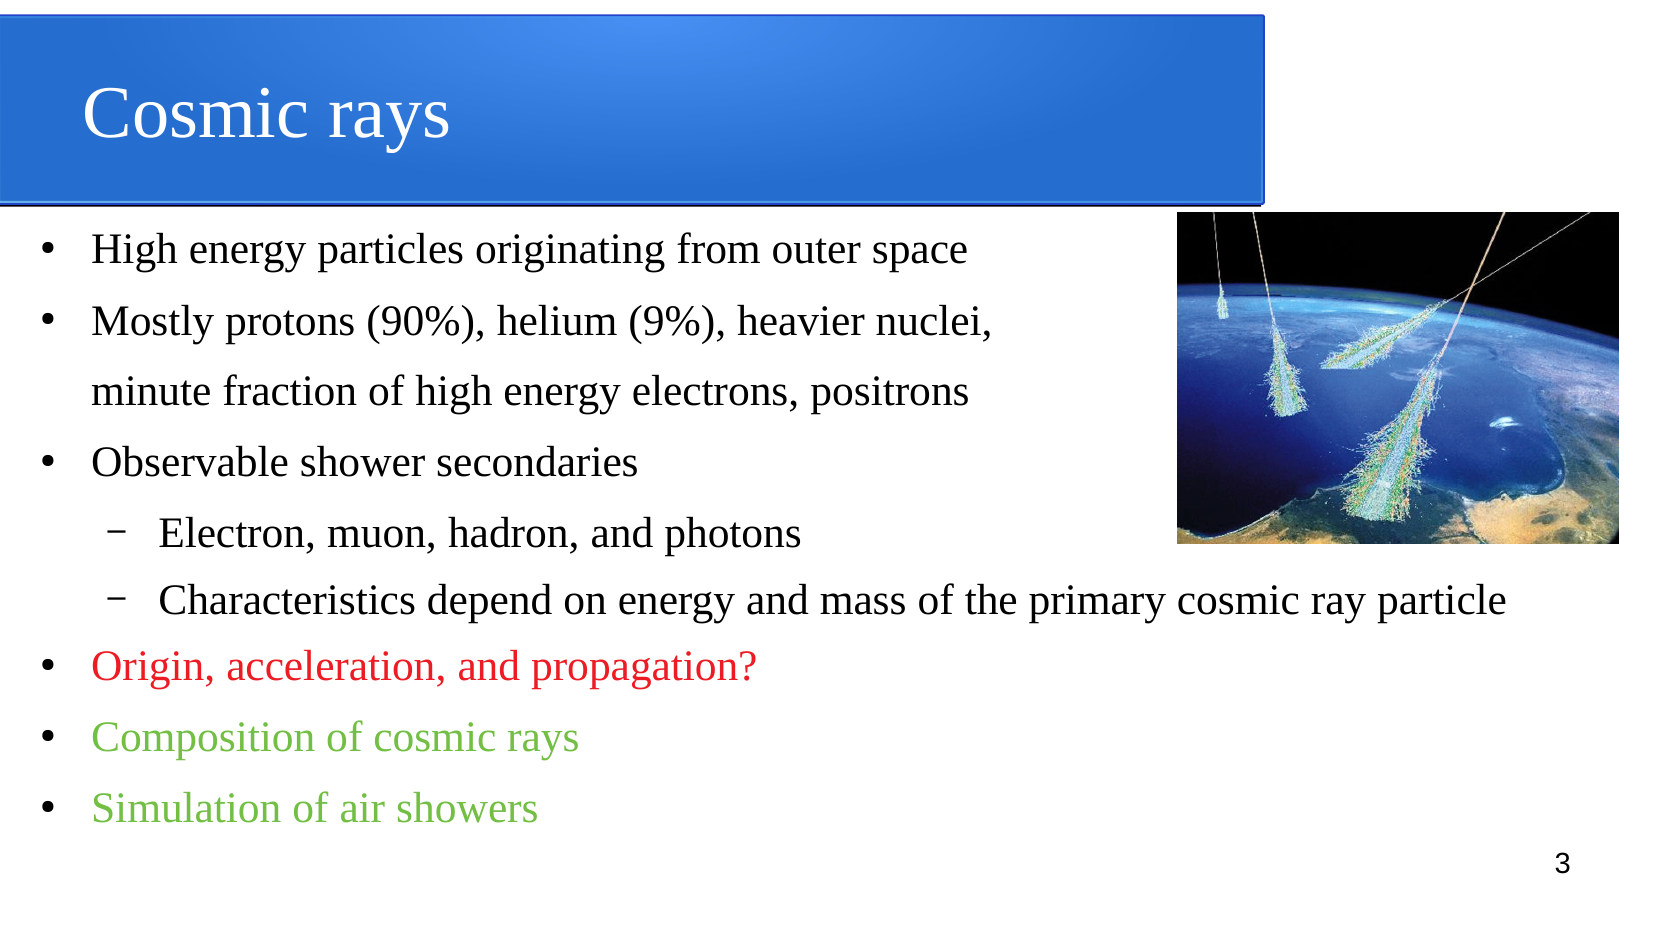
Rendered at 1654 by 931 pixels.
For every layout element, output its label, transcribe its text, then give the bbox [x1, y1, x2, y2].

list High energy particles originating from outer space Mostly protons (90%), helium (9%), heavier nuclei, minute fraction of high energy electrons, positrons Observable shower secondaries Electron, muon, hadron, and photons Characteristics depend on energy and mass of the primary cosmic ray particle Origin, acceleration, and propagation? Composition of cosmic rays Simulation of air showers [23, 225, 1512, 886]
title Cosmic rays [82, 35, 1235, 189]
picture [1177, 212, 1619, 544]
